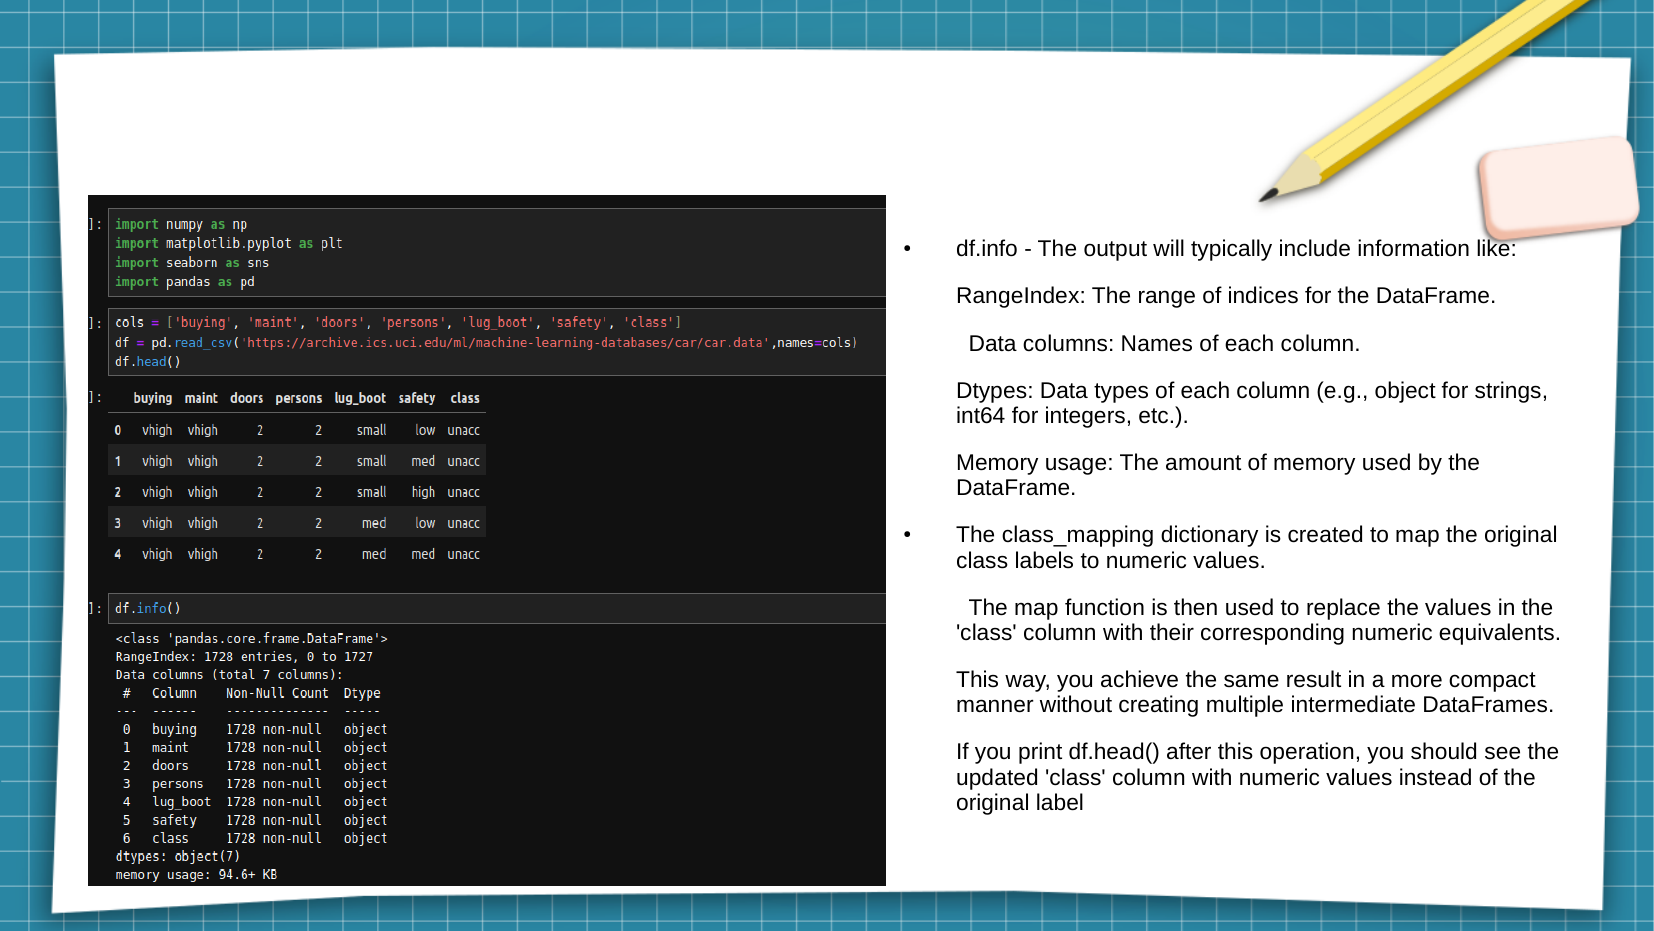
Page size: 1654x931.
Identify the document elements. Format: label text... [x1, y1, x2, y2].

picture [0, 0, 1654, 931]
list df.info - The output will typically include information like: RangeIndex: The range of indices for the DataFrame. Data columns: Names of each column. Dtypes: Data types of each column (e.g., object for strings, int64 for integers, etc.). Memory usage: The amount of memory used by the DataFrame. The class_mapping dictionary is created to map the original class labels to numeric values. The map function is then used to replace the values in the 'class' column with their corresponding numeric equivalents. This way, you achieve the same result in a more compact manner without creating multiple intermediate DataFrames. If you print df.head() after this operation, you should see the updated 'class' column with numeric values instead of the original label [886, 236, 1565, 827]
